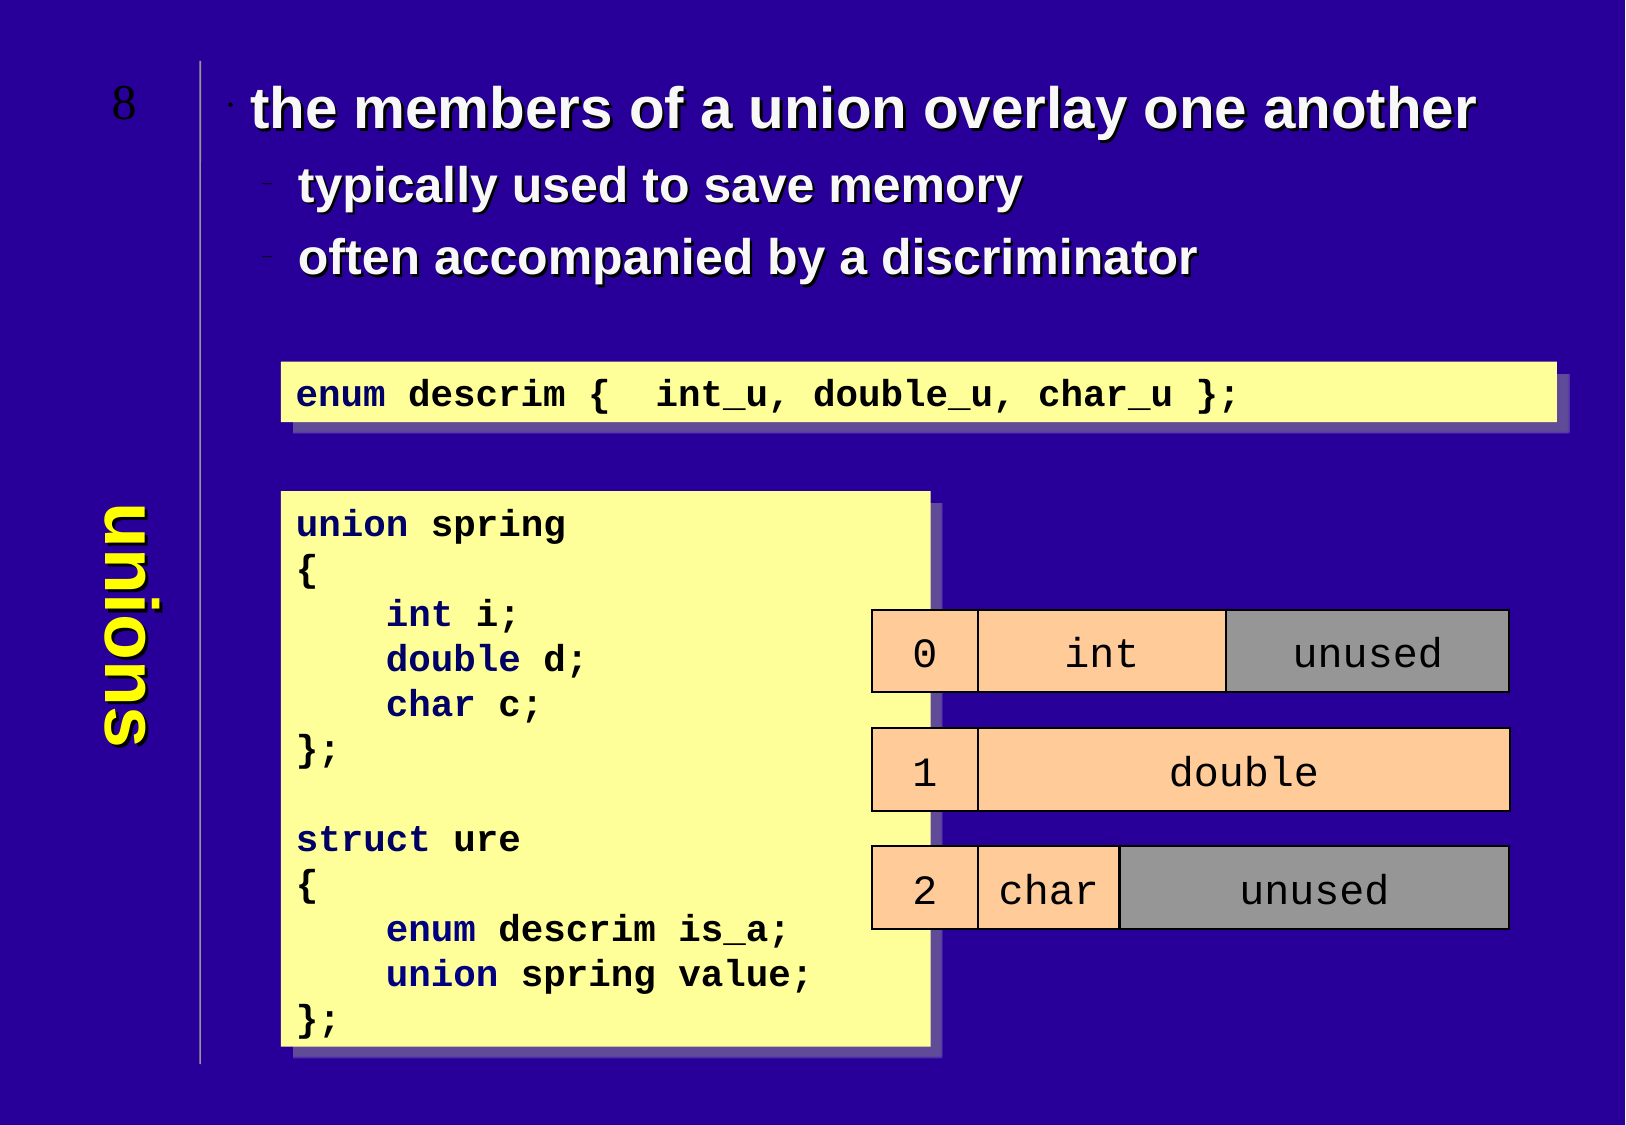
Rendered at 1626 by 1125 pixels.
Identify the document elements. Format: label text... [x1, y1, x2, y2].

text_box unused [1226, 609, 1510, 693]
text_box 2 [871, 846, 978, 929]
text_box 1 [871, 727, 978, 811]
text_box int [978, 609, 1226, 693]
text_box 0 [871, 609, 978, 693]
title unions [50, 187, 188, 1063]
text_box double [978, 727, 1510, 811]
text_box union spring { int i; double d; char c; }; struct ure { enum descrim is_a; union spring value; }; [280, 491, 931, 1047]
text_box unused [1119, 846, 1510, 929]
list the members of a union overlay one another typically used to save memory often accompanied by a discriminator [212, 62, 1550, 1063]
text_box enum descrim { int_u, double_u, char_u }; [280, 361, 1557, 423]
text_box char [978, 846, 1119, 929]
